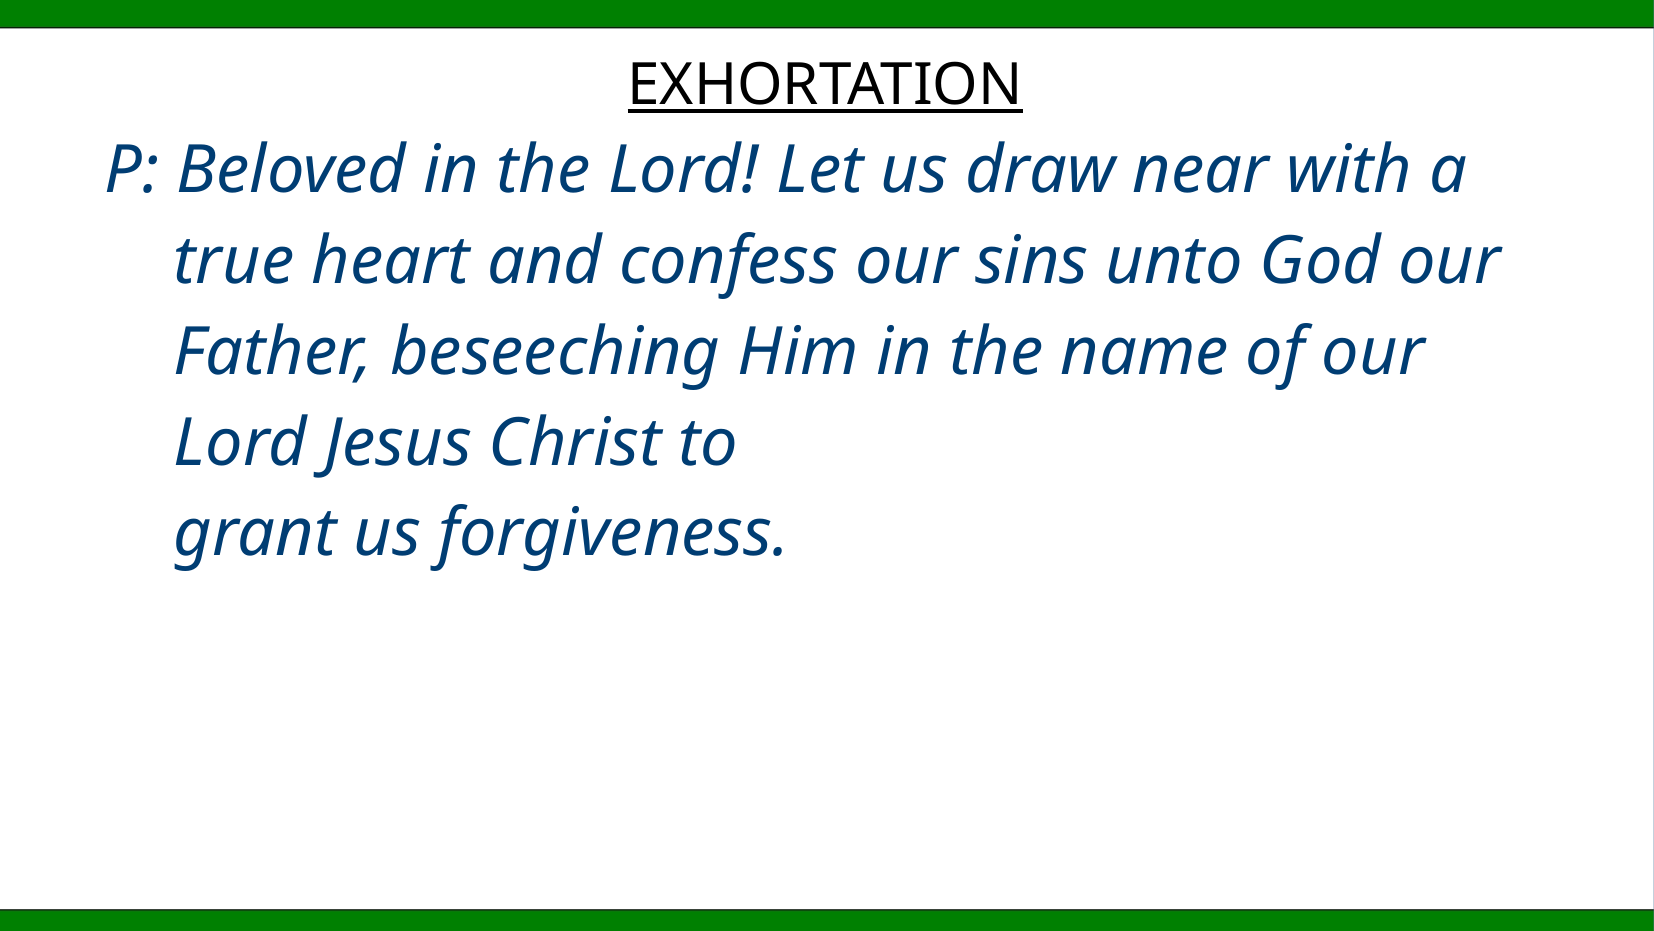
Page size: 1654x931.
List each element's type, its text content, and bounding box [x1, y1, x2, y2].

text_box EXHORTATION P: Beloved in the Lord! Let us draw near with a true heart and confess our sins unto God our Father, beseeching Him in the name of our Lord Jesus Christ to grant us forgiveness. [90, 34, 1561, 571]
picture [0, 0, 1654, 931]
